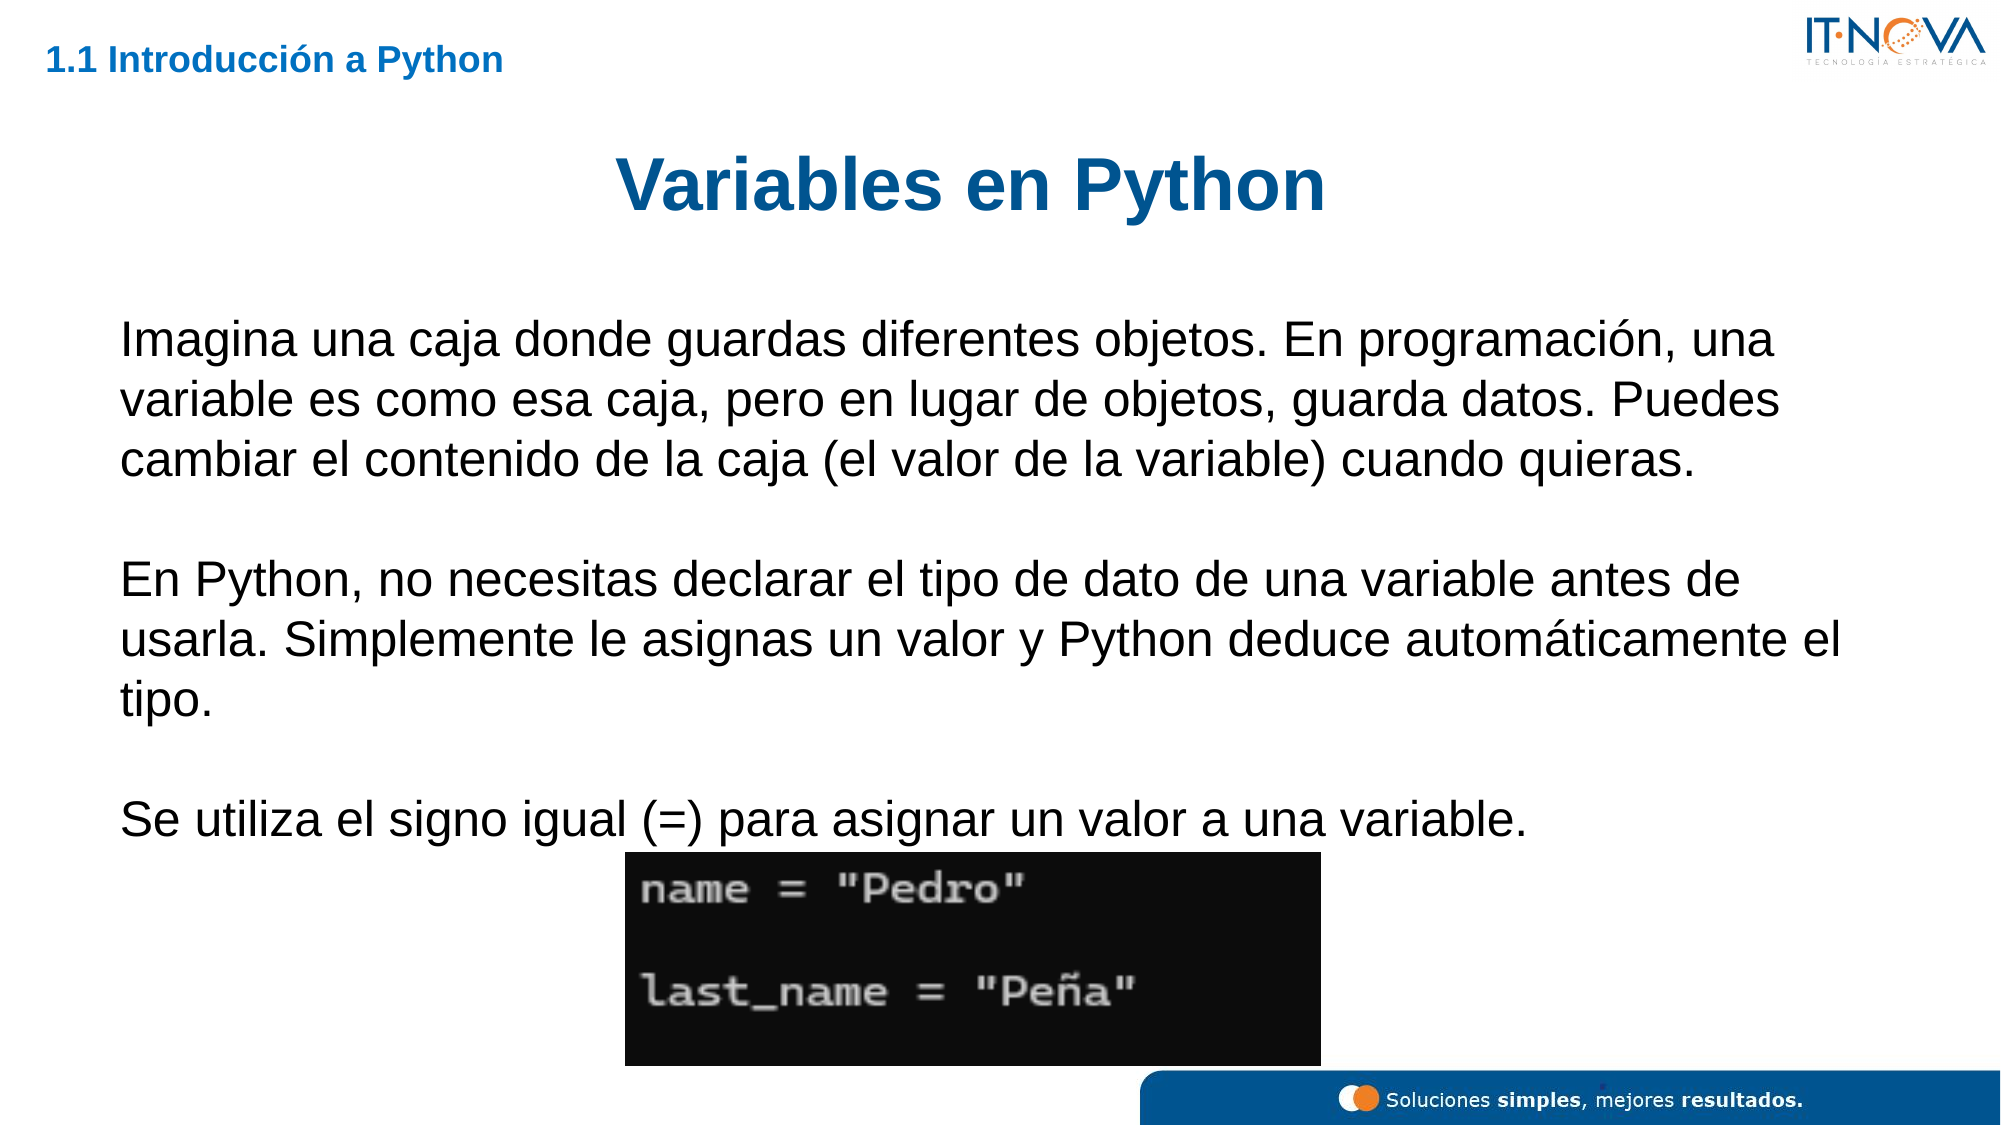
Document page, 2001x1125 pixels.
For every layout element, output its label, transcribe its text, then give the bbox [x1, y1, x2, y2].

text_box Variables en Python [600, 128, 1402, 235]
picture [625, 852, 1321, 1066]
text_box Imagina una caja donde guardas diferentes objetos. En programación, una variable es como esa caja, pero en lugar de objetos, guarda datos. Puedes cambiar el contenido de la caja (el valor de la variable) cuando quieras. En Python, no necesitas declarar el tipo de dato de una variable antes de usarla. Simplemente le asignas un valor y Python deduce automáticamente el tipo. Se utiliza el signo igual (=) para asignar un valor a una variable. [104, 298, 1888, 921]
text_box 1.1 Introducción a Python [30, 27, 548, 89]
